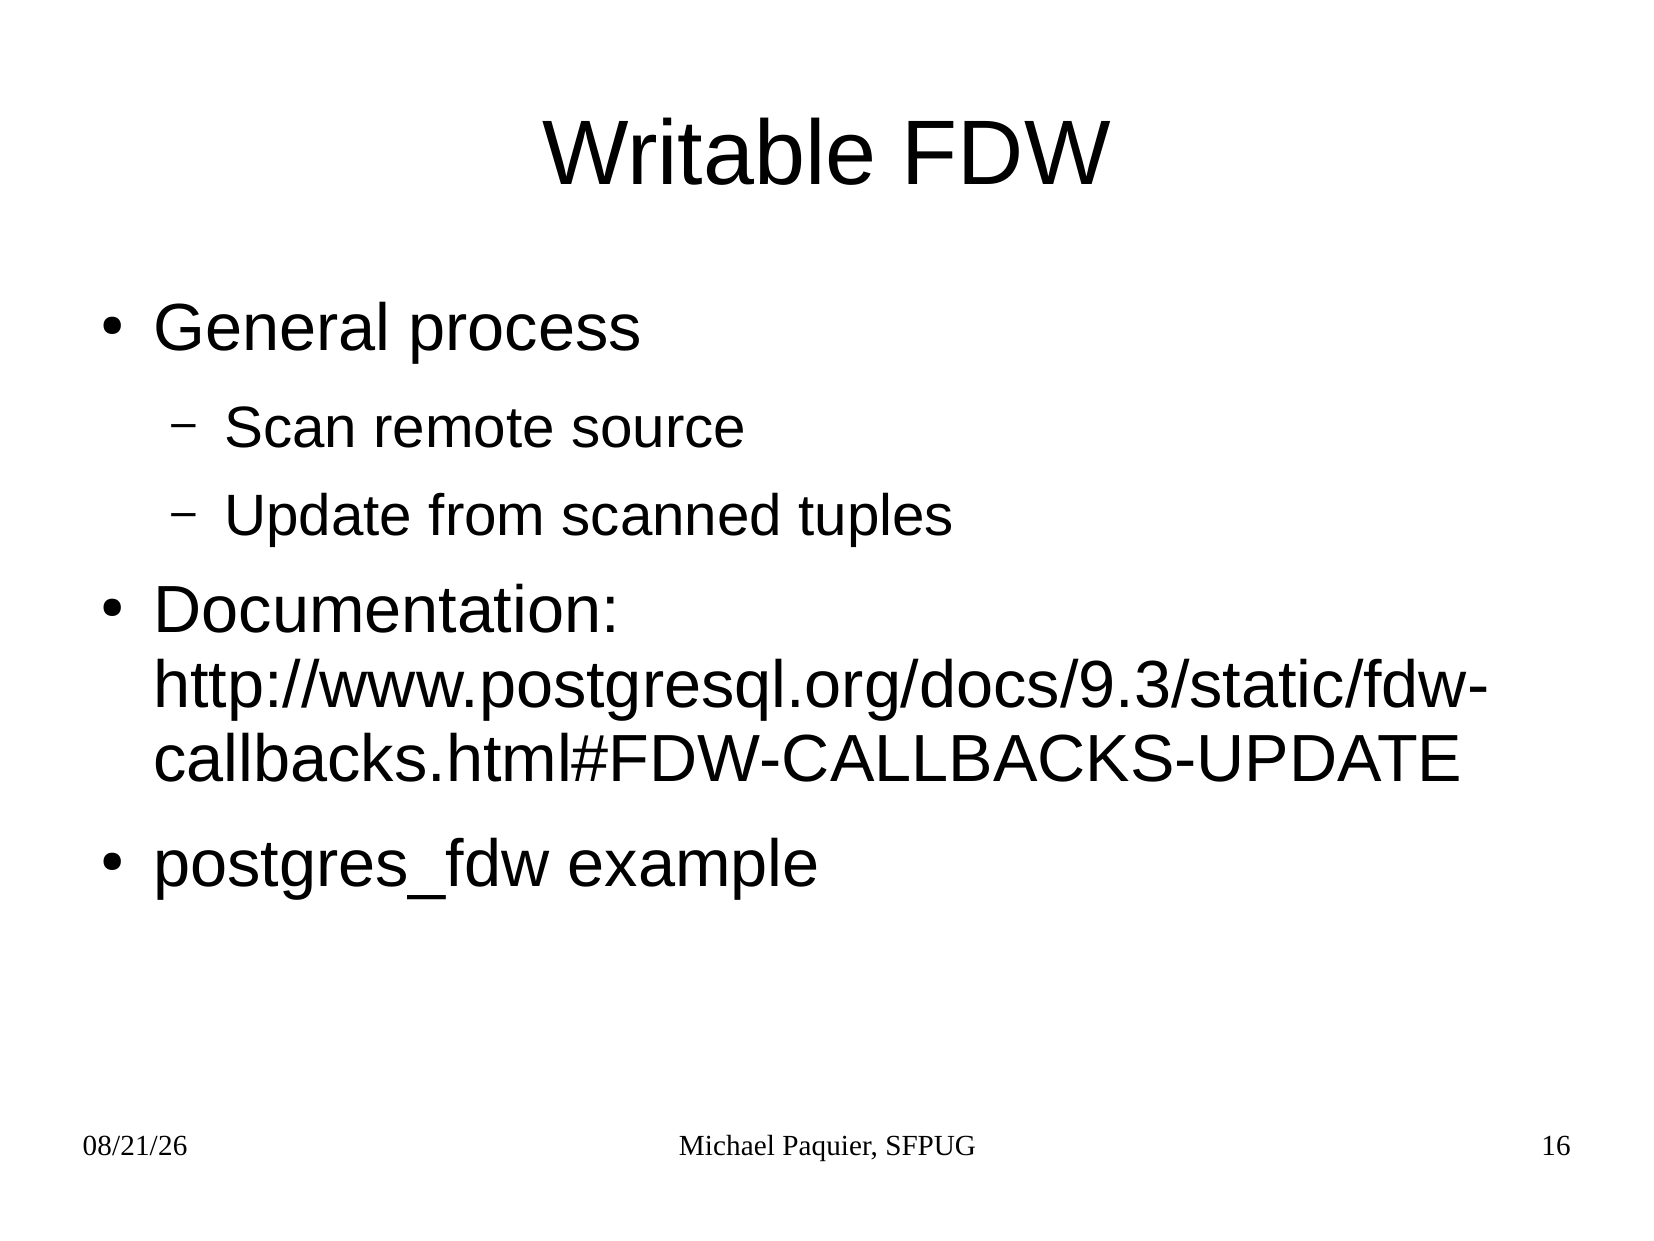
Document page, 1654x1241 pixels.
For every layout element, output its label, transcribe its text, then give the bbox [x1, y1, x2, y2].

title Writable FDW [82, 49, 1571, 257]
list General process Scan remote source Update from scanned tuples Documentation: http://www.postgresql.org/docs/9.3/static/fdw-callbacks.html#FDW-CALLBACKS-UPDATE postgres_fdw example [82, 290, 1571, 1010]
